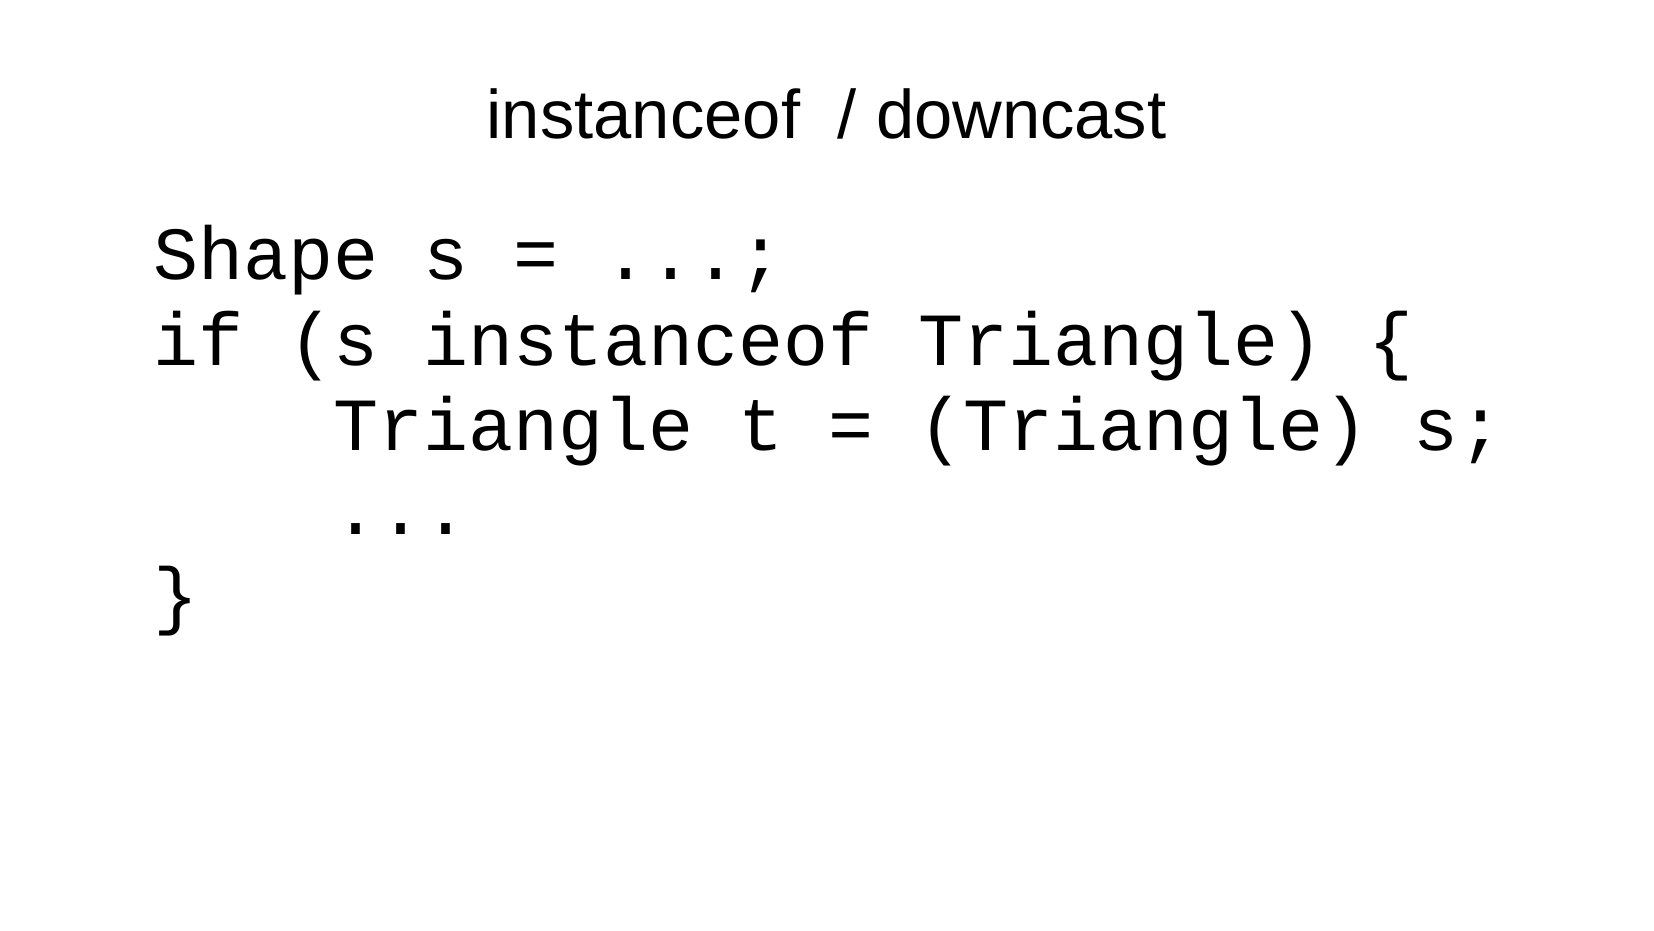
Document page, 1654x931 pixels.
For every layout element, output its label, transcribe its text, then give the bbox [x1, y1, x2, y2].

title instanceof / downcast [82, 37, 1571, 193]
list Shape s = ...; if (s instanceof Triangle) { Triangle t = (Triangle) s; ... } [82, 217, 1571, 758]
